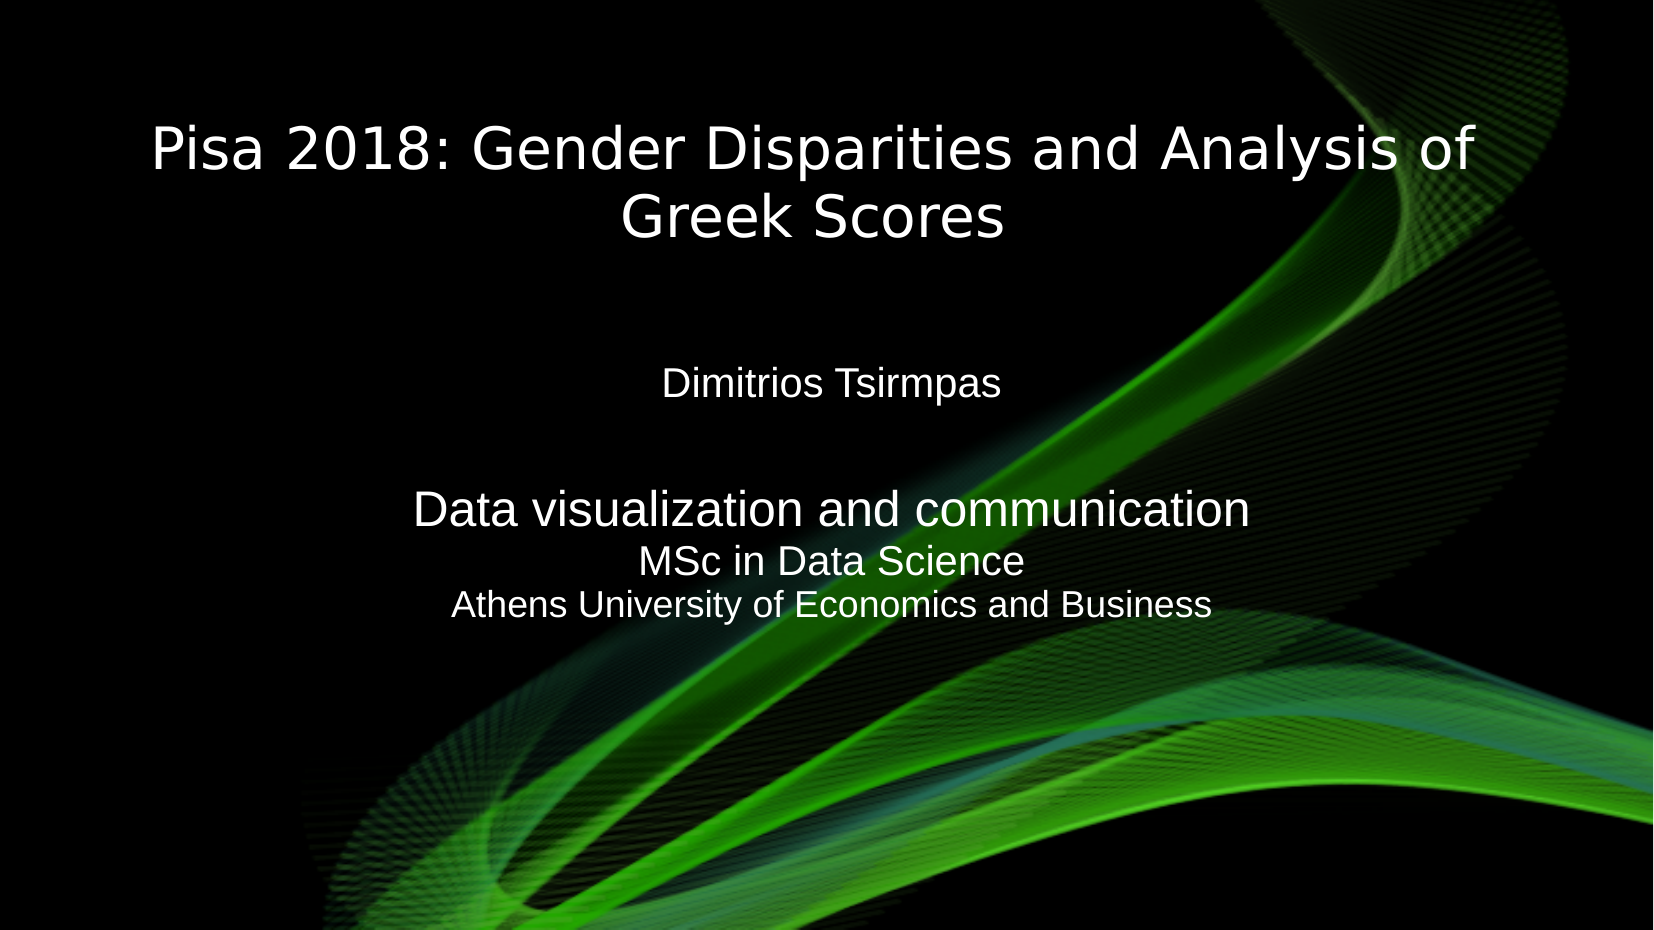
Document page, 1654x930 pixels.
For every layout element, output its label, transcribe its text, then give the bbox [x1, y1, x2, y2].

title Pisa 2018: Gender Disparities and Analysis of Greek Scores [88, 67, 1538, 301]
subtitle Dimitrios Tsirmpas Data visualization and communication MSc in Data Science Athens University of Economics and Business [126, 300, 1538, 812]
picture [0, 0, 1654, 930]
